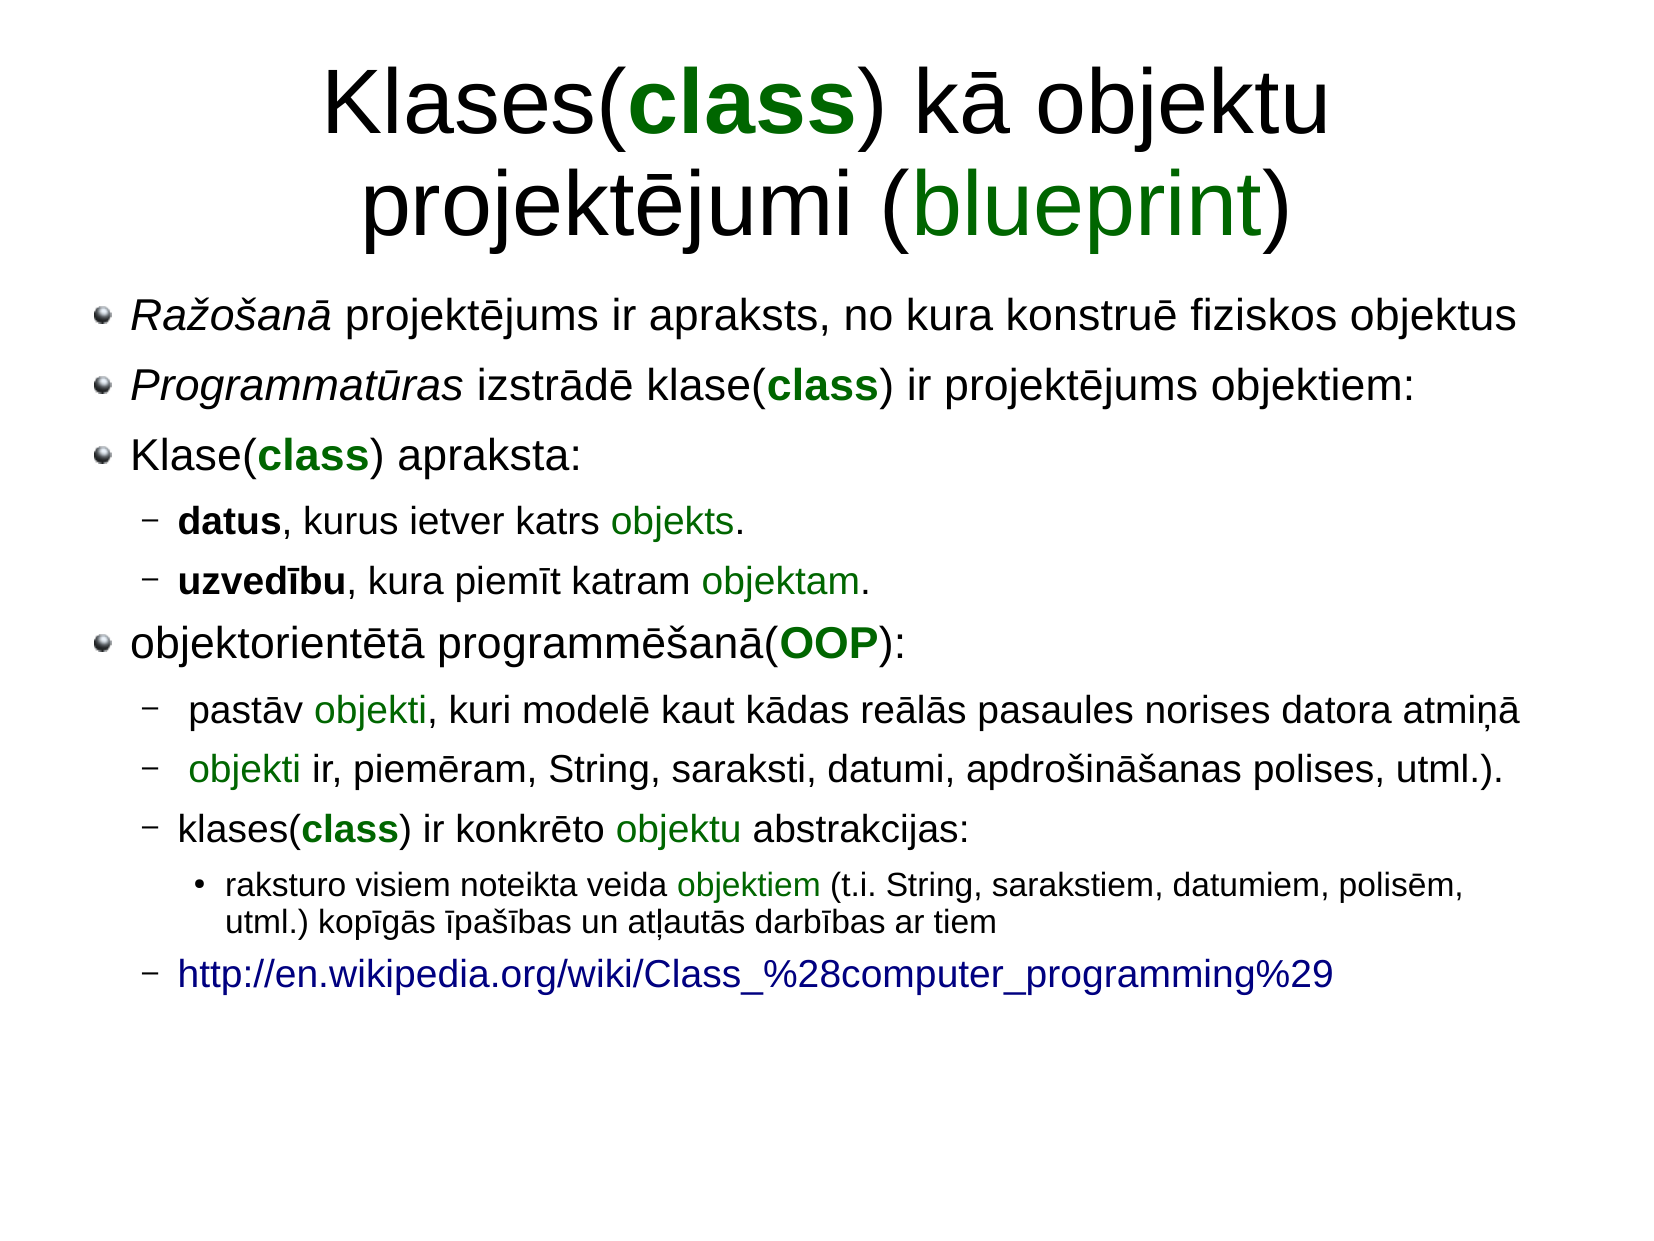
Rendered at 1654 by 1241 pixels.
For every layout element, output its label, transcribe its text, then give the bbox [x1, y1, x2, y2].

list Ražošanā projektējums ir apraksts, no kura konstruē fiziskos objektus Programmatūras izstrādē klase(class) ir projektējums objektiem: Klase(class) apraksta: datus, kurus ietver katrs objekts. uzvedību, kura piemīt katram objektam. objektorientētā programmēšanā(OOP): pastāv objekti, kuri modelē kaut kādas reālās pasaules norises datora atmiņā objekti ir, piemēram, String, saraksti, datumi, apdrošināšanas polises, utml.). klases(class) ir konkrēto objektu abstrakcijas: raksturo visiem noteikta veida objektiem (t.i. String, sarakstiem, datumiem, polisēm, utml.) kopīgās īpašības un atļautās darbības ar tiem http://en.wikipedia.org/wiki/Class_%28computer_programming%29 [82, 290, 1538, 1010]
title Klases(class) kā objektu projektējumi (blueprint) [82, 49, 1571, 257]
